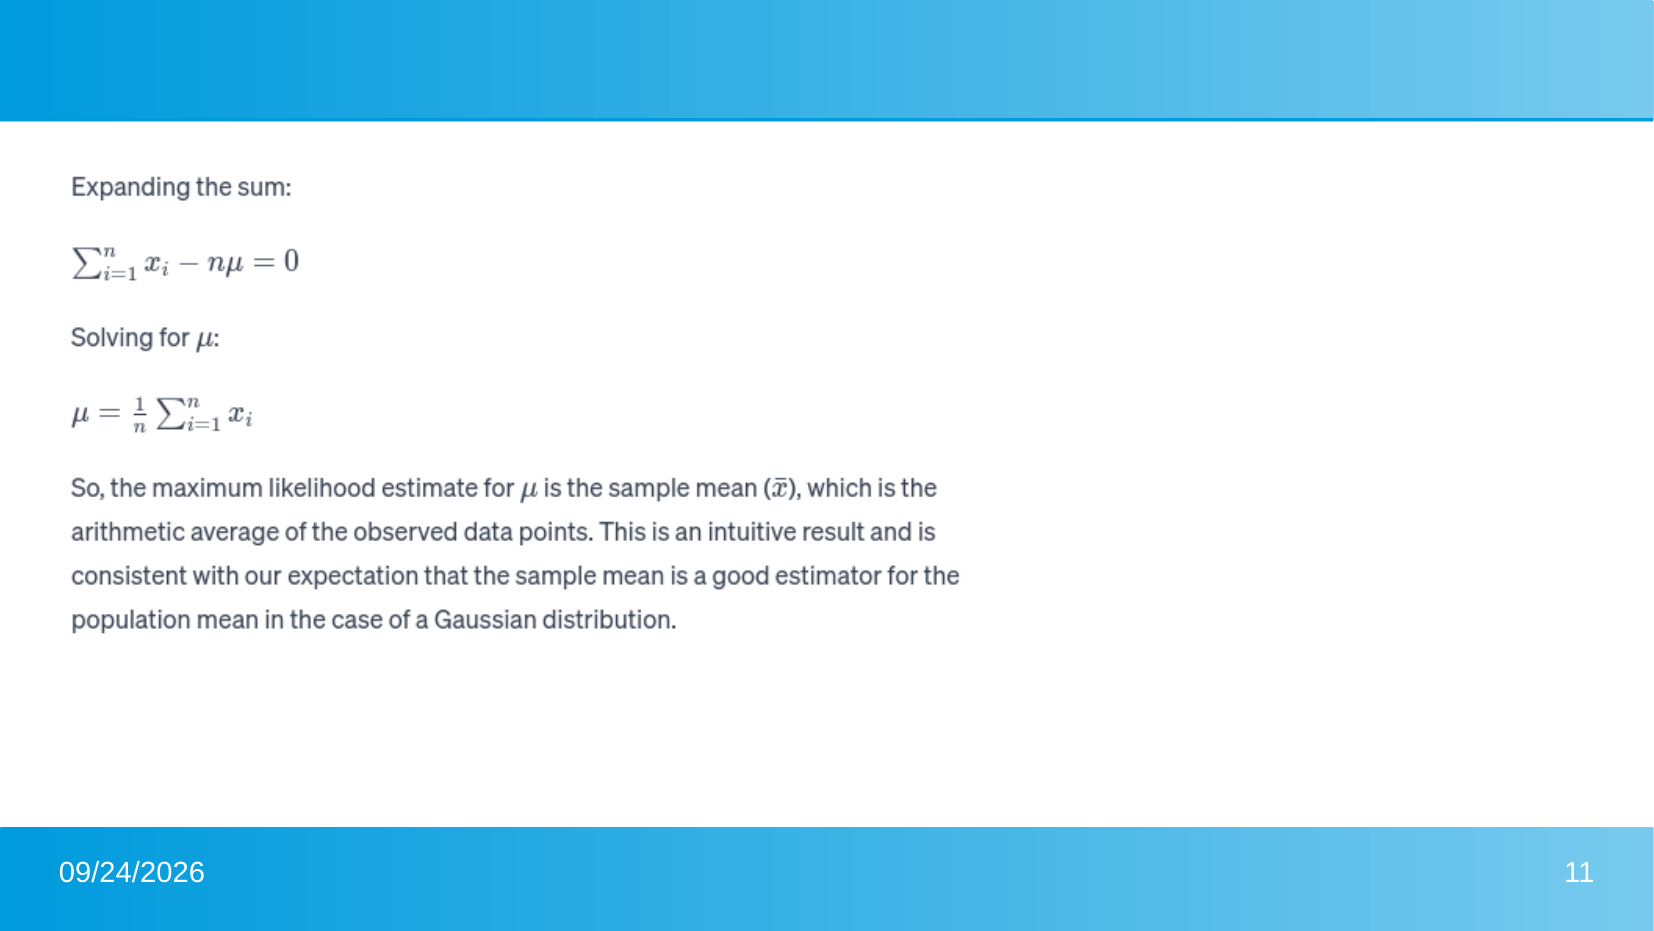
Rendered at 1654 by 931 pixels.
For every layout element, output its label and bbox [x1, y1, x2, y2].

picture [59, 149, 976, 646]
